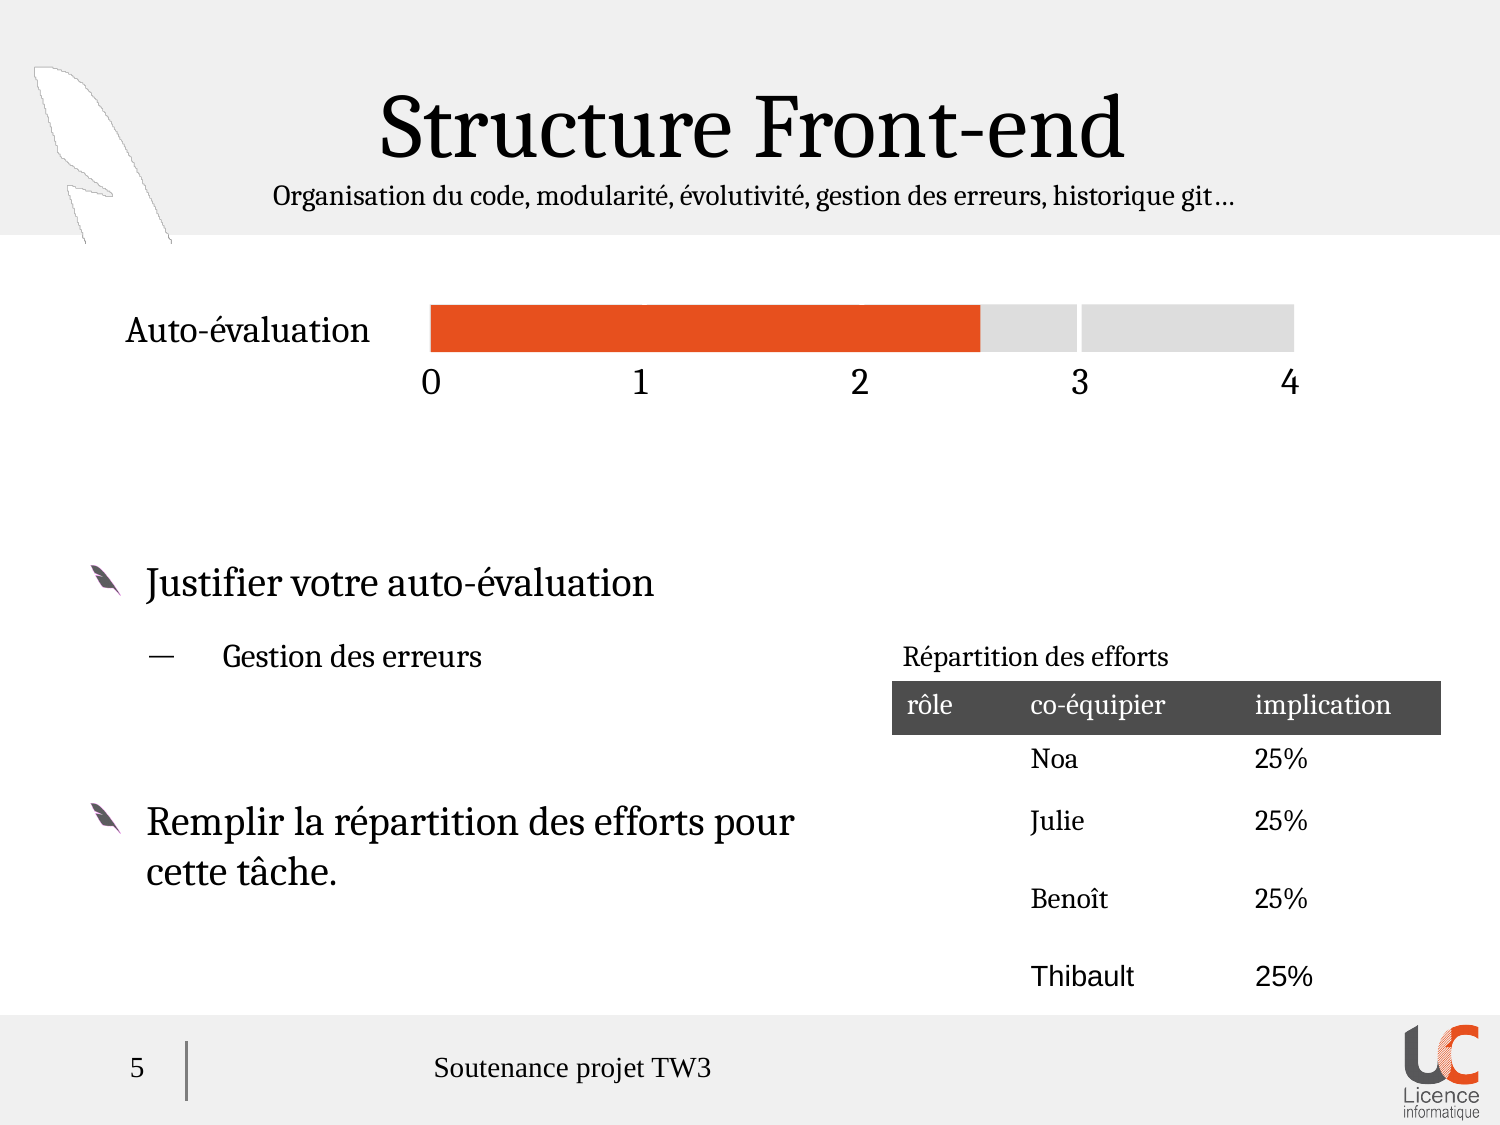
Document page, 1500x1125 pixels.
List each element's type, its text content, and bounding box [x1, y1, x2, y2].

table_cell Noa [1016, 735, 1240, 797]
table_cell 25% [1240, 797, 1441, 875]
table_cell Thibault [1016, 953, 1240, 1031]
slide_number <numéro> [29, 1041, 160, 1101]
table_cell 25% [1240, 875, 1441, 953]
text_box [430, 305, 981, 353]
table_header rôle [892, 681, 1016, 735]
table_cell Julie [1016, 797, 1240, 875]
title Structure Front-end Organisation du code, modularité, évolutivité, gestion des erreurs, historique git… [84, 45, 1425, 233]
table_cell [892, 735, 1016, 797]
picture [1398, 1020, 1484, 1122]
table_cell 25% [1240, 953, 1441, 1031]
text_box Répartition des efforts [888, 630, 1185, 680]
table_cell Benoît [1016, 875, 1240, 953]
picture [29, 63, 187, 244]
table_cell [892, 875, 1016, 953]
table_cell [892, 797, 1016, 875]
table_cell 25% [1240, 735, 1441, 797]
table_header co-équipier [1016, 681, 1240, 735]
list Justifier votre auto-évaluation Gestion des erreurs Remplir la répartition des efforts pour cette tâche. [75, 444, 868, 1005]
footer Soutenance projet TW3 [206, 1041, 939, 1101]
table_header implication [1240, 681, 1441, 735]
table_cell [892, 953, 1016, 1031]
